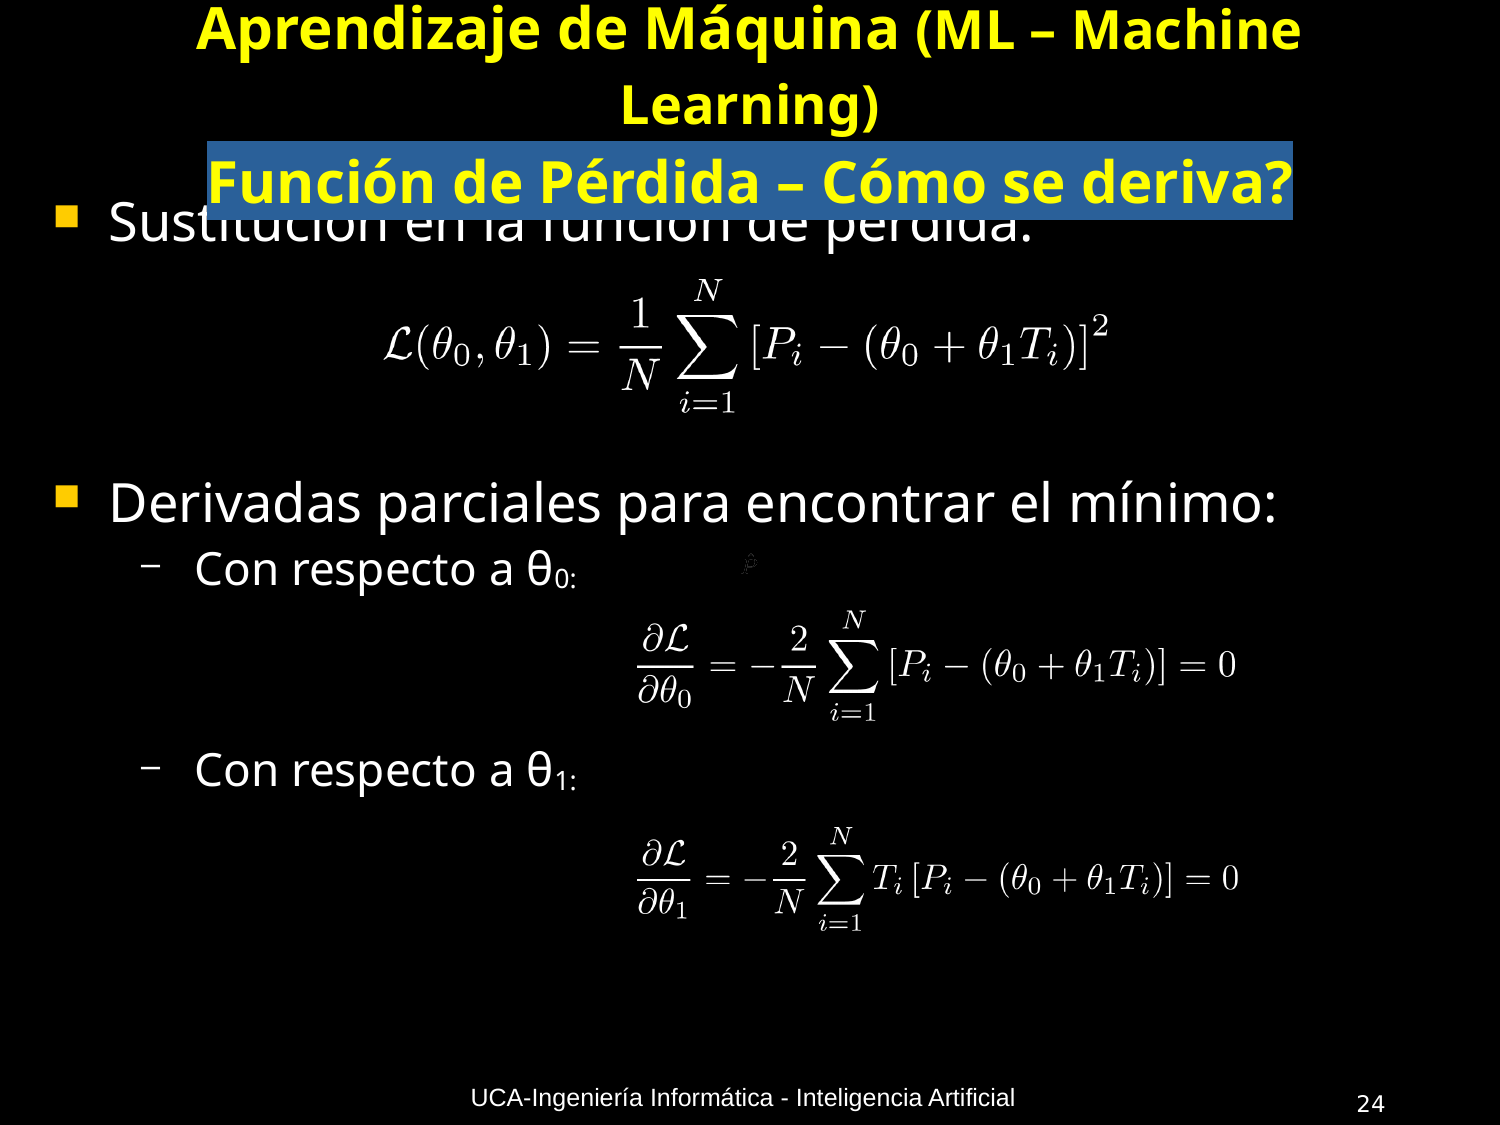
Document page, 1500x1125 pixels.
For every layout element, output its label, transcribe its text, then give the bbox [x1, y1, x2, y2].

title Aprendizaje de Máquina (ML – Machine Learning) Función de Pérdida – Cómo se deriva? [75, 45, 1425, 162]
picture [383, 275, 1108, 413]
picture [637, 607, 1238, 721]
text_box Sustitución en la función de pérdida: Derivadas parciales para encontrar el mínimo: Con respecto a θ0: Con respecto a θ1: [37, 187, 1388, 1005]
picture [741, 552, 759, 574]
picture [637, 824, 1238, 931]
